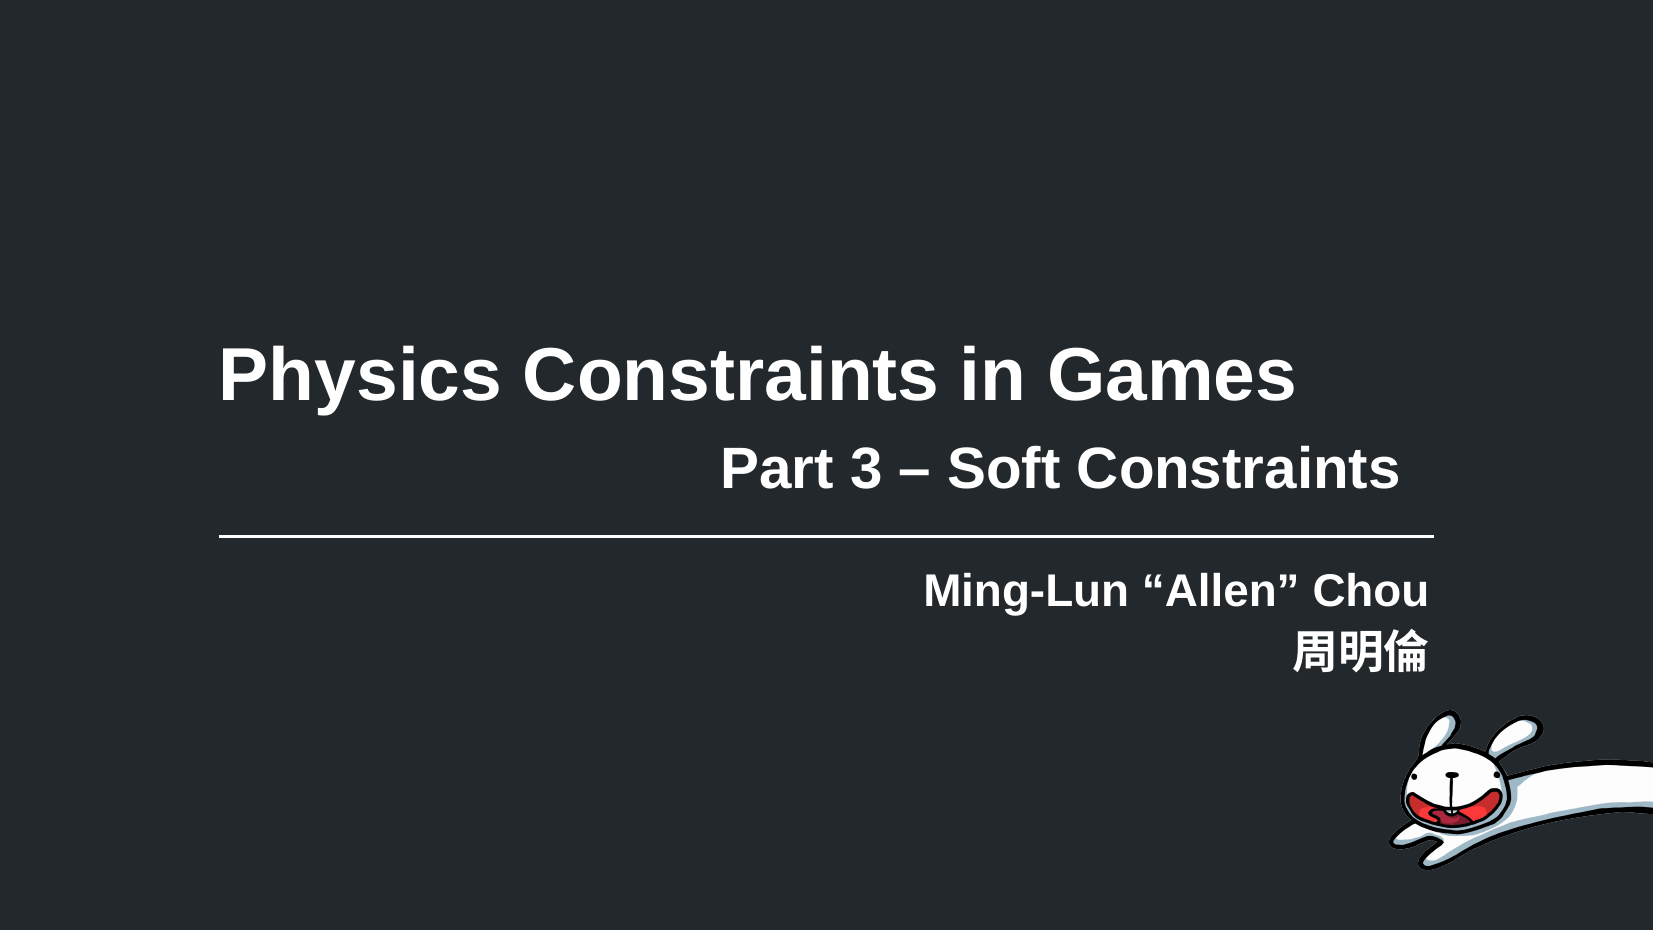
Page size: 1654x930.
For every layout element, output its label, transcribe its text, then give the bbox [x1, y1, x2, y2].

text_box Ming-Lun “Allen” Chou 周明倫 [908, 557, 1445, 685]
text_box Physics Constraints in Games [204, 325, 1360, 509]
text_box Part 3 – Soft Constraints [705, 428, 1501, 509]
picture [1365, 689, 1653, 875]
